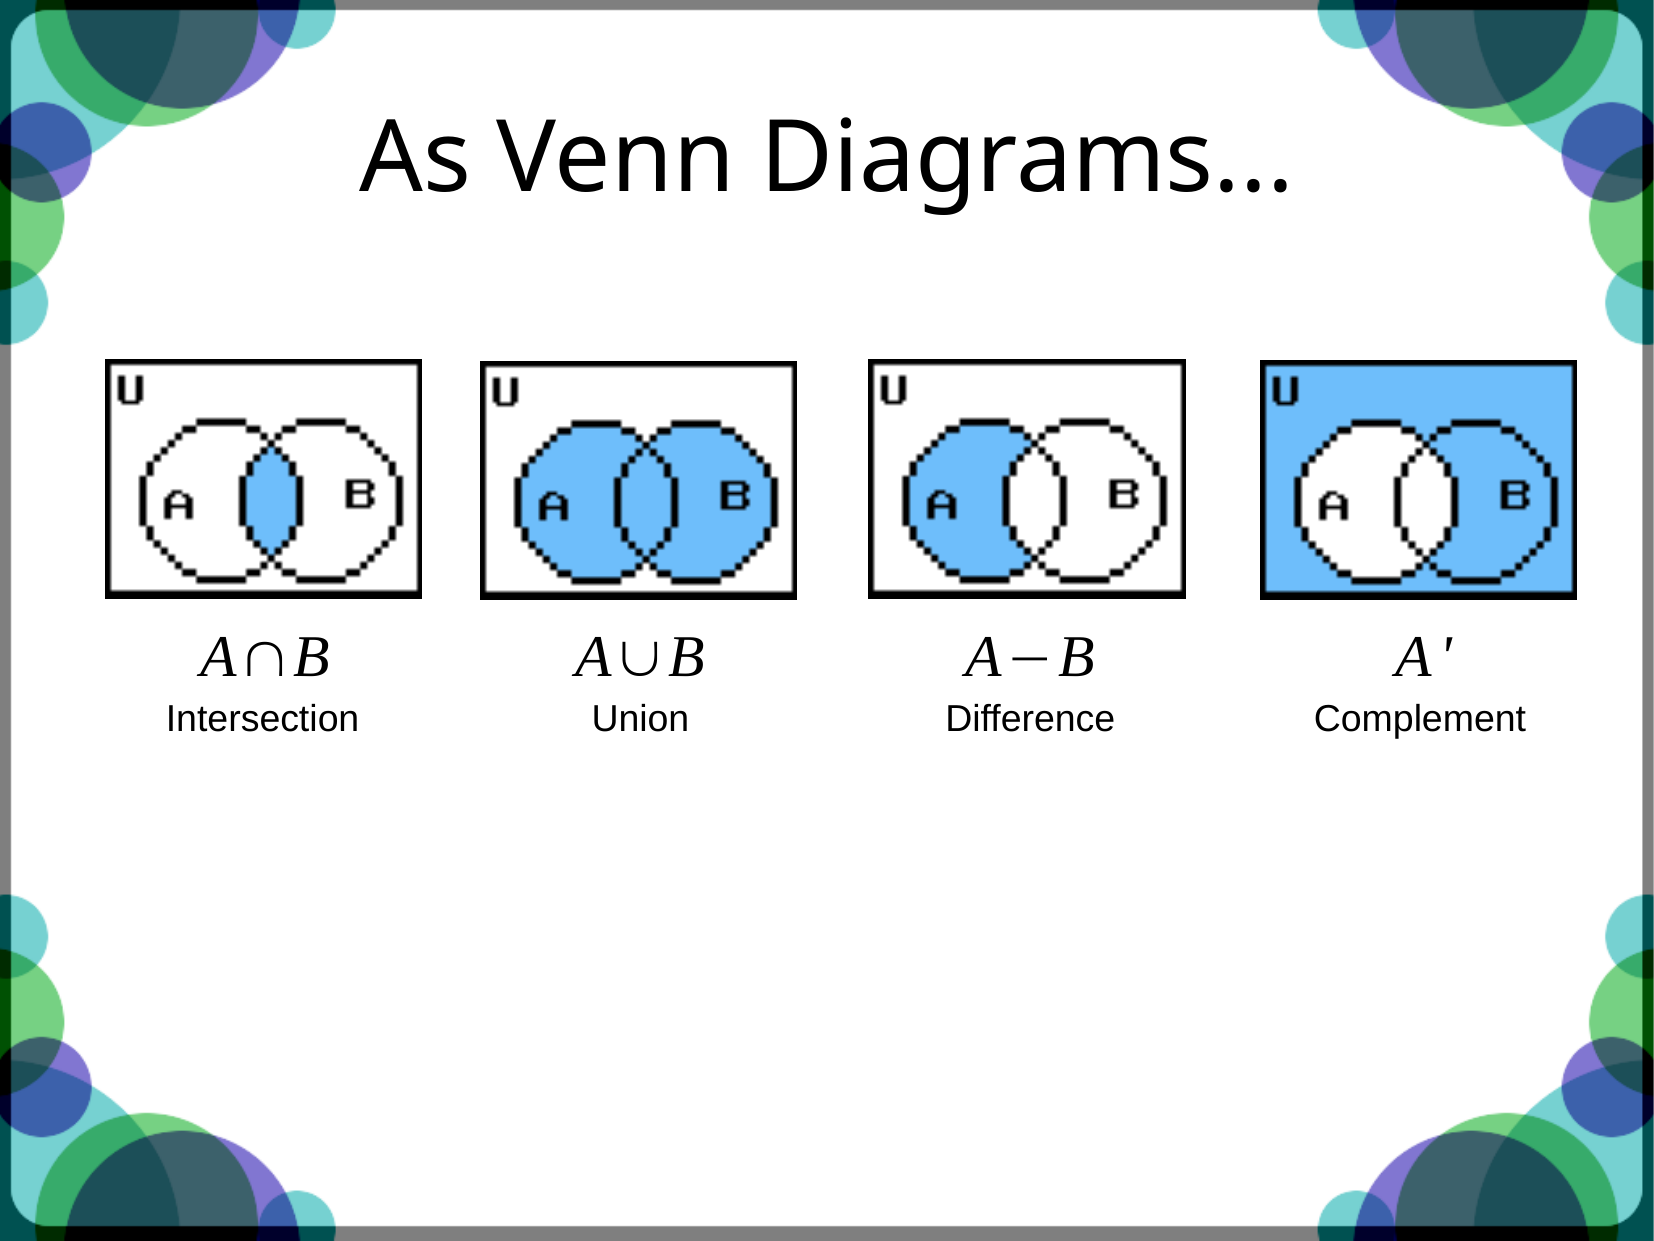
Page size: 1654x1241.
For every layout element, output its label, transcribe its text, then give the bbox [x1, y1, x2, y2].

title As Venn Diagrams... [82, 49, 1571, 257]
chart [1372, 624, 1471, 690]
chart [943, 624, 1111, 690]
picture [0, 0, 1654, 1241]
chart [553, 624, 721, 690]
text_box Complement [1262, 690, 1578, 747]
text_box Difference [872, 690, 1188, 747]
text_box Union [482, 690, 798, 747]
text_box Intersection [105, 690, 421, 747]
chart [178, 624, 346, 690]
